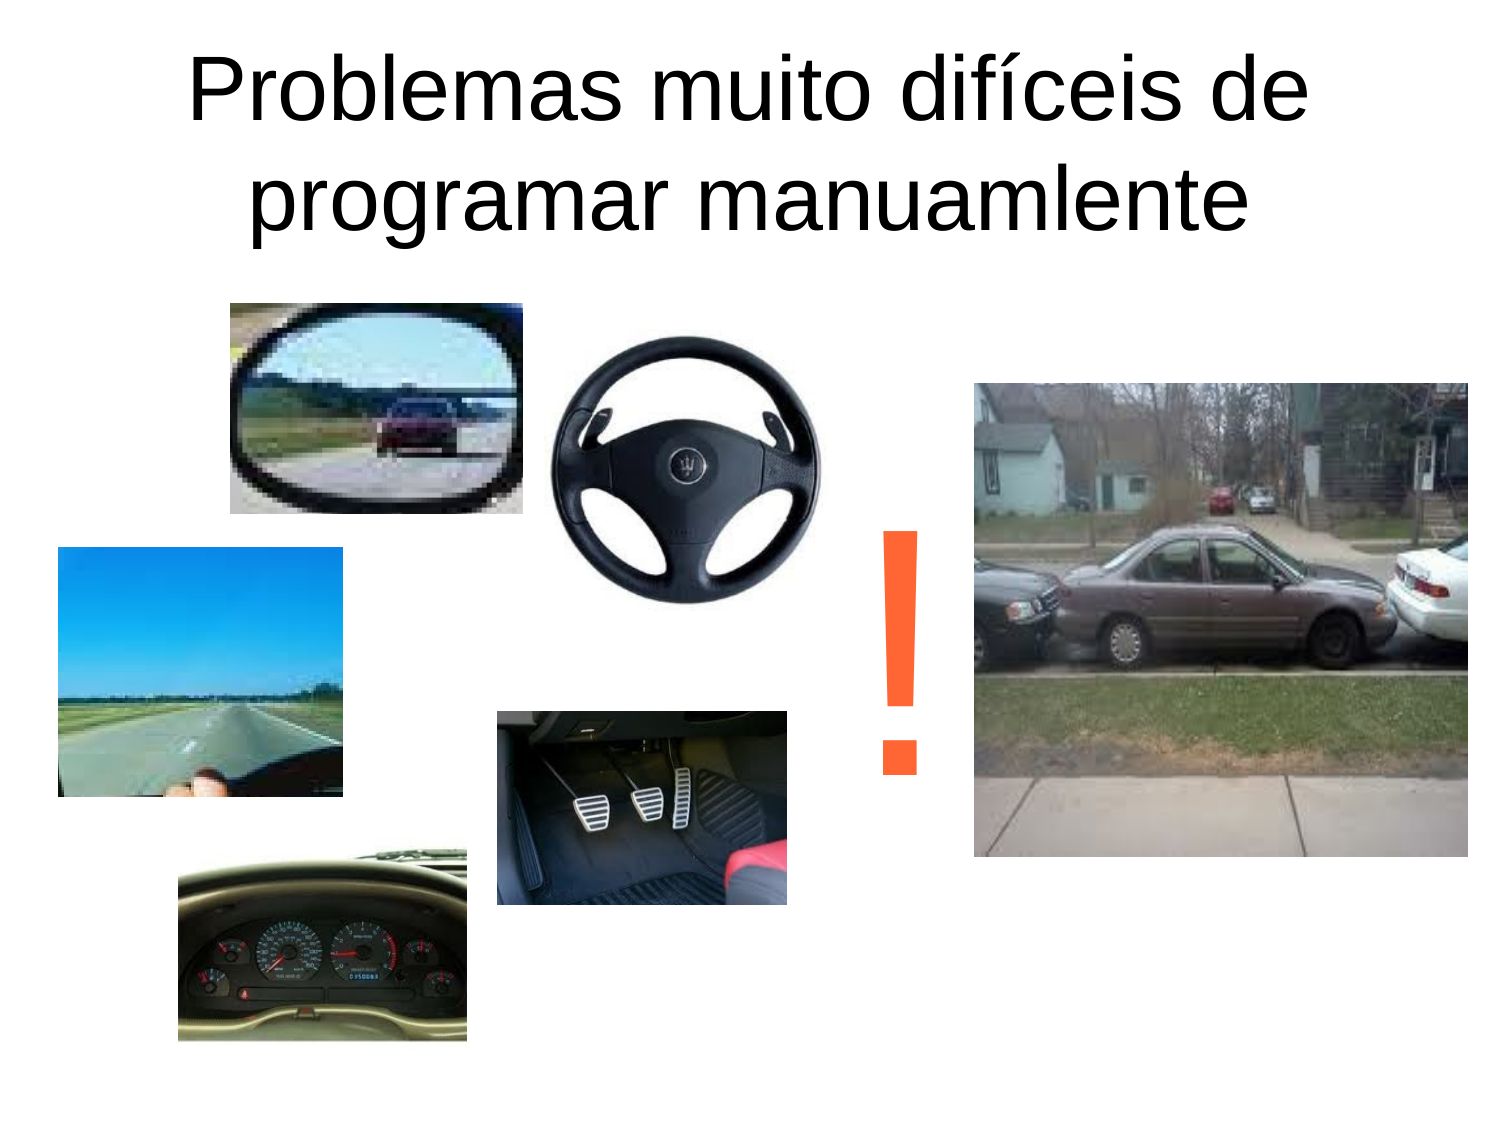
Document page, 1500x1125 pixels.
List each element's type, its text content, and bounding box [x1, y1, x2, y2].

picture [178, 837, 467, 1054]
picture [974, 383, 1468, 857]
picture [230, 303, 523, 514]
title Problemas muito difíceis de programar manuamlente [75, 21, 1426, 257]
text_box ! [826, 413, 974, 854]
picture [58, 623, 343, 797]
picture [544, 329, 830, 611]
picture [497, 711, 787, 905]
picture [58, 547, 343, 601]
